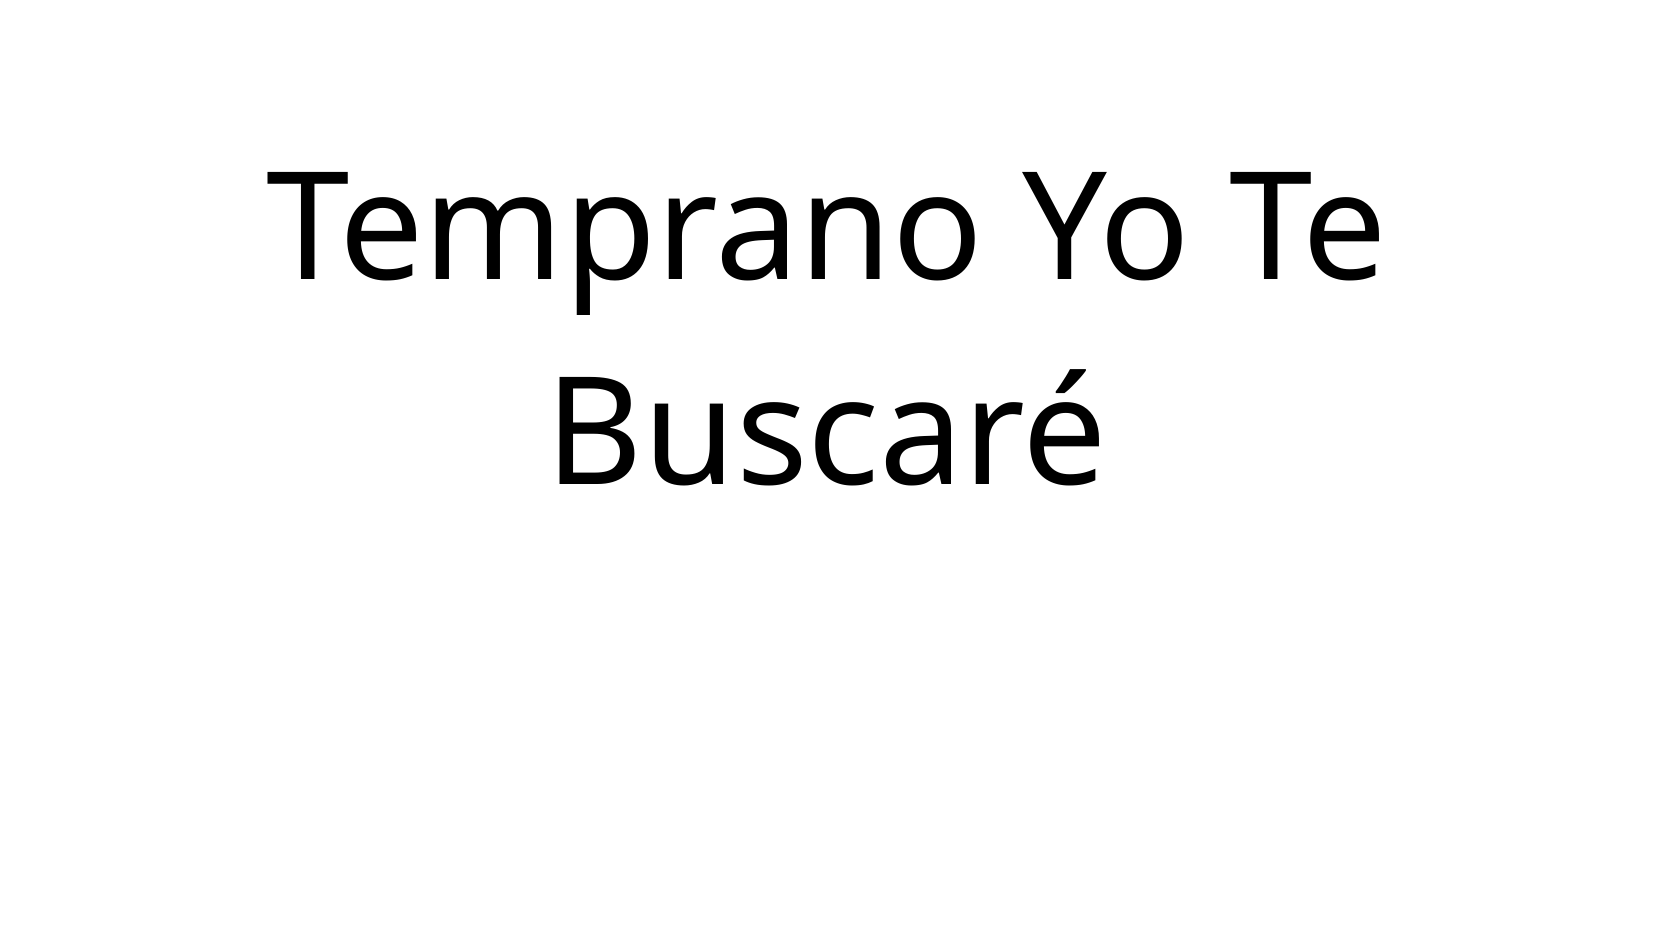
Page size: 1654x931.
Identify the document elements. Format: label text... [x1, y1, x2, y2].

title Temprano Yo Te Buscaré [0, 112, 1654, 536]
